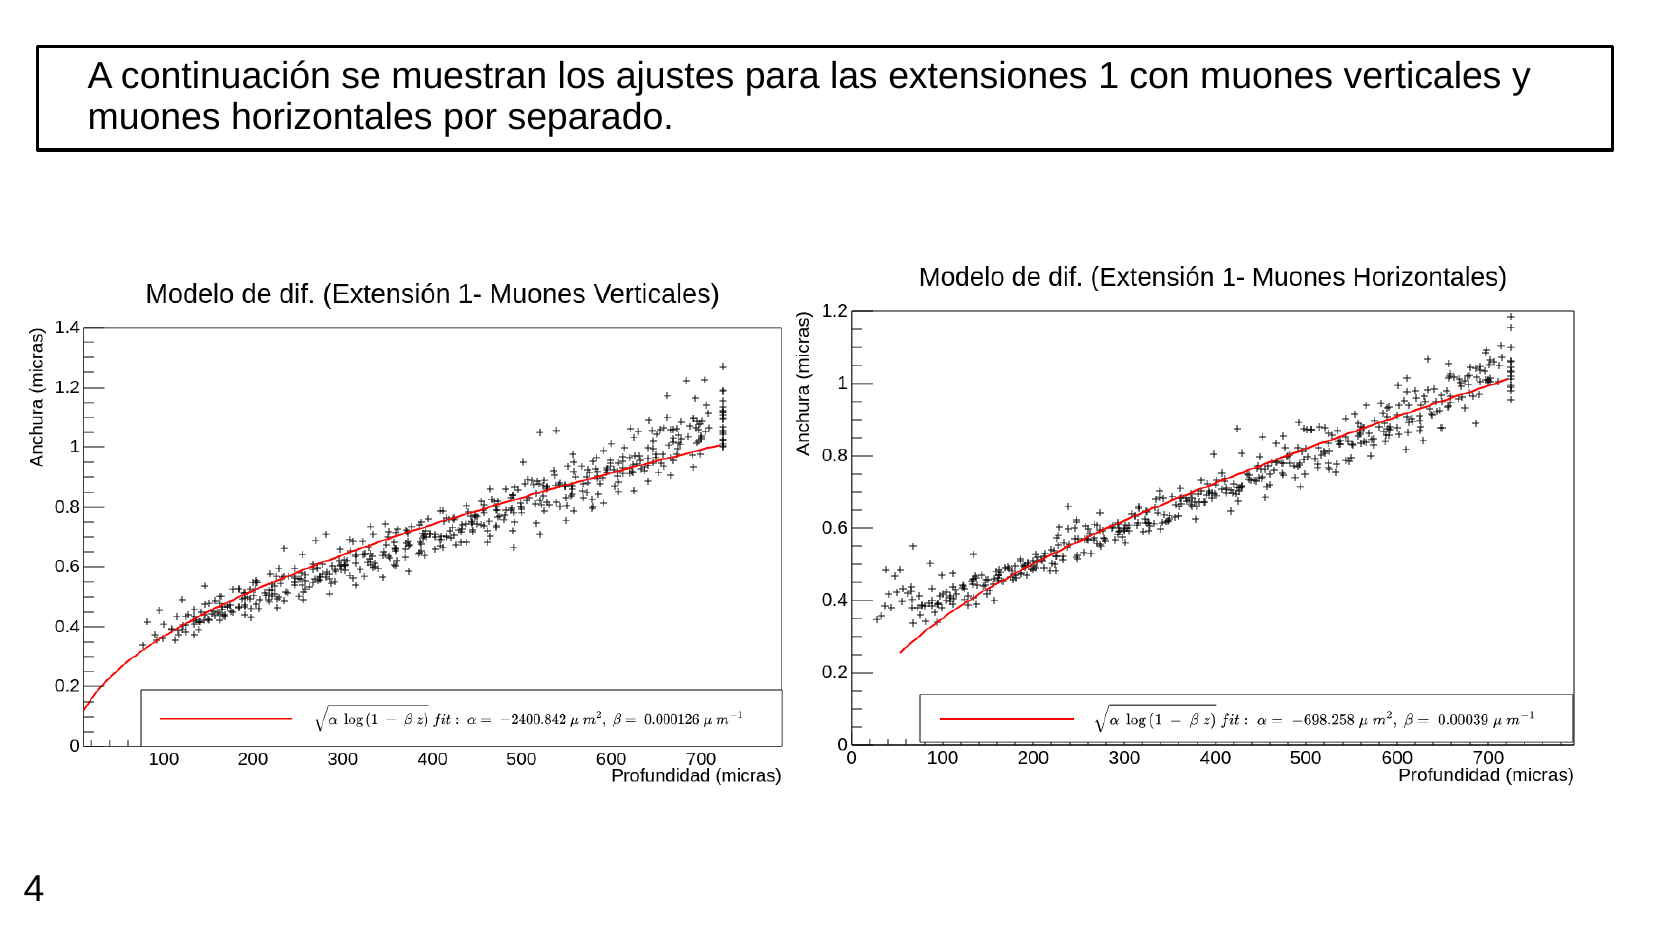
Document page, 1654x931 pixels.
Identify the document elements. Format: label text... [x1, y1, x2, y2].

text_box A continuación se muestran los ajustes para las extensiones 1 con muones verticales y muones horizontales por separado. [37, 46, 1613, 151]
picture [22, 262, 1580, 788]
text_box <number> [8, 860, 638, 931]
